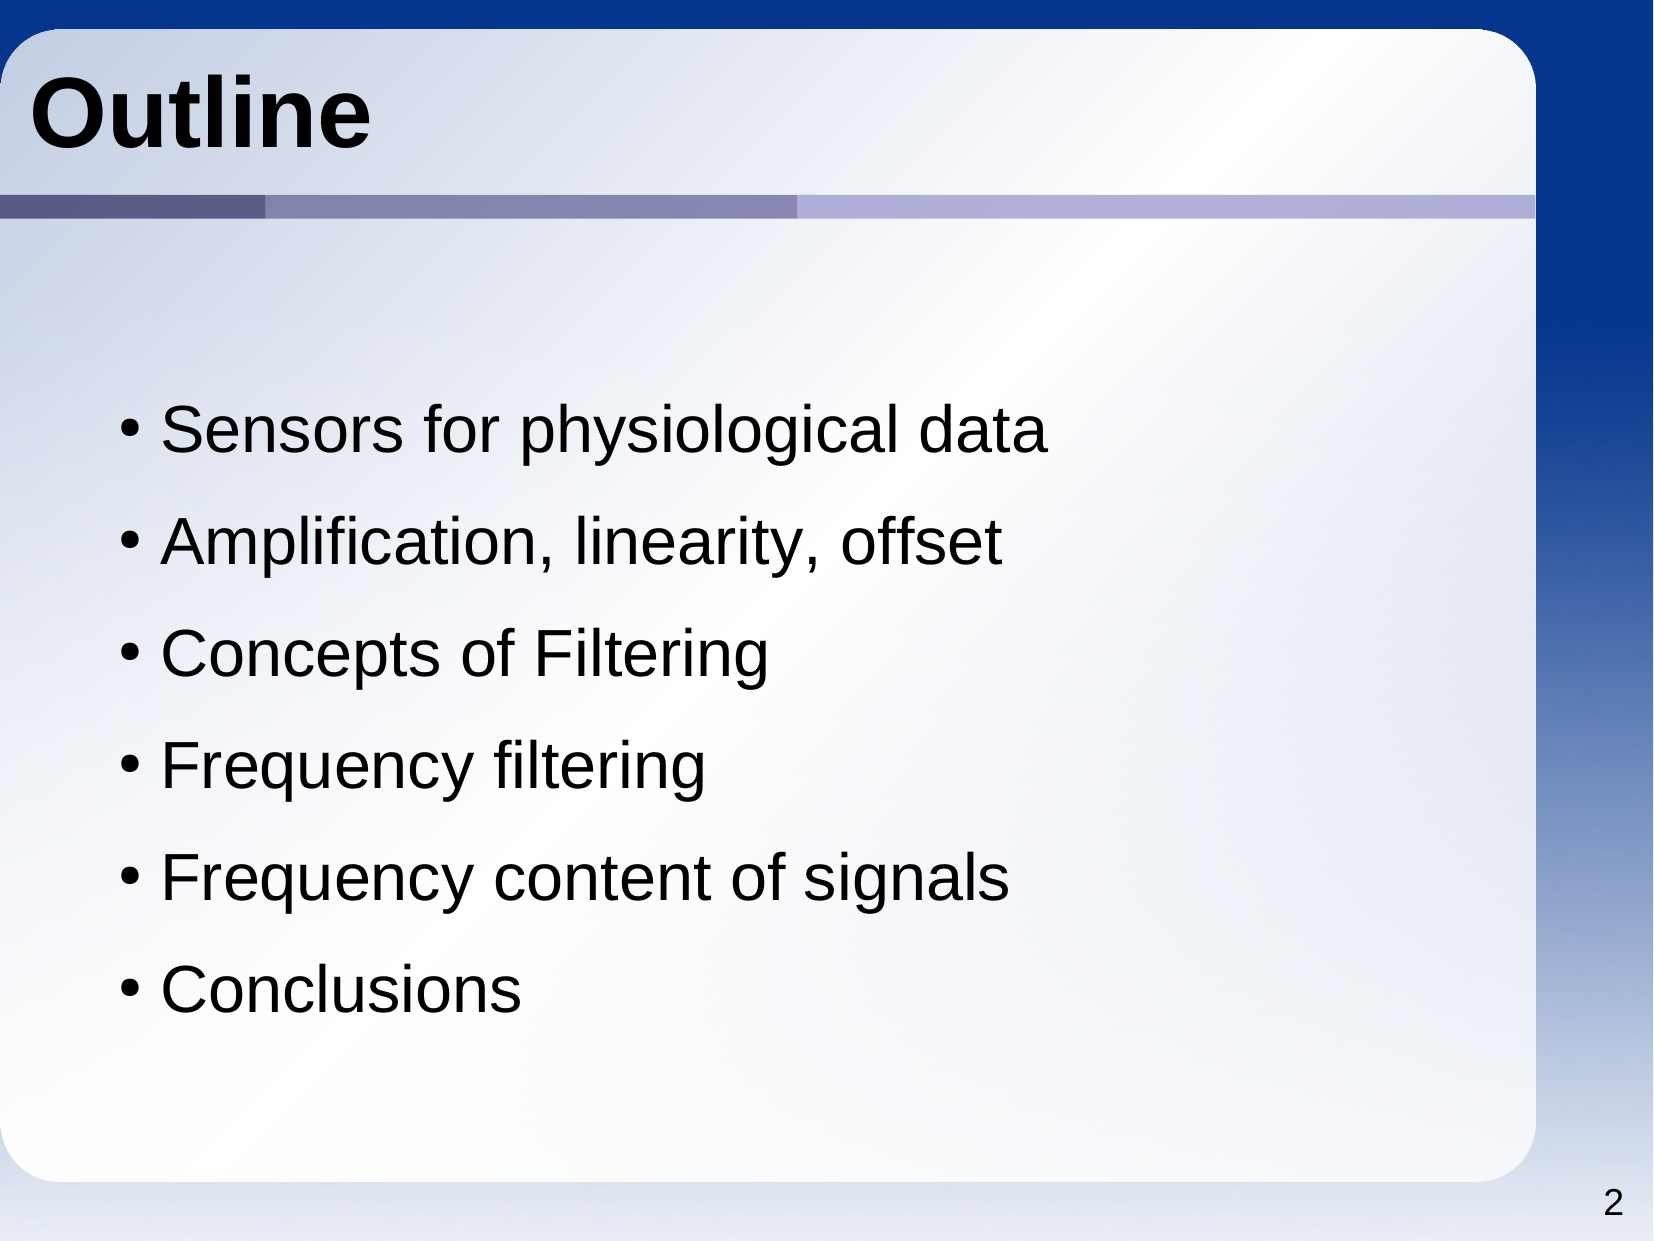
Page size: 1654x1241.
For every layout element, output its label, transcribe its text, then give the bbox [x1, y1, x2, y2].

title Outline [29, 49, 1506, 178]
picture [0, 0, 1654, 1241]
subtitle Sensors for physiological data Amplification, linearity, offset Concepts of Filtering Frequency filtering Frequency content of signals Conclusions [118, 354, 1506, 1152]
